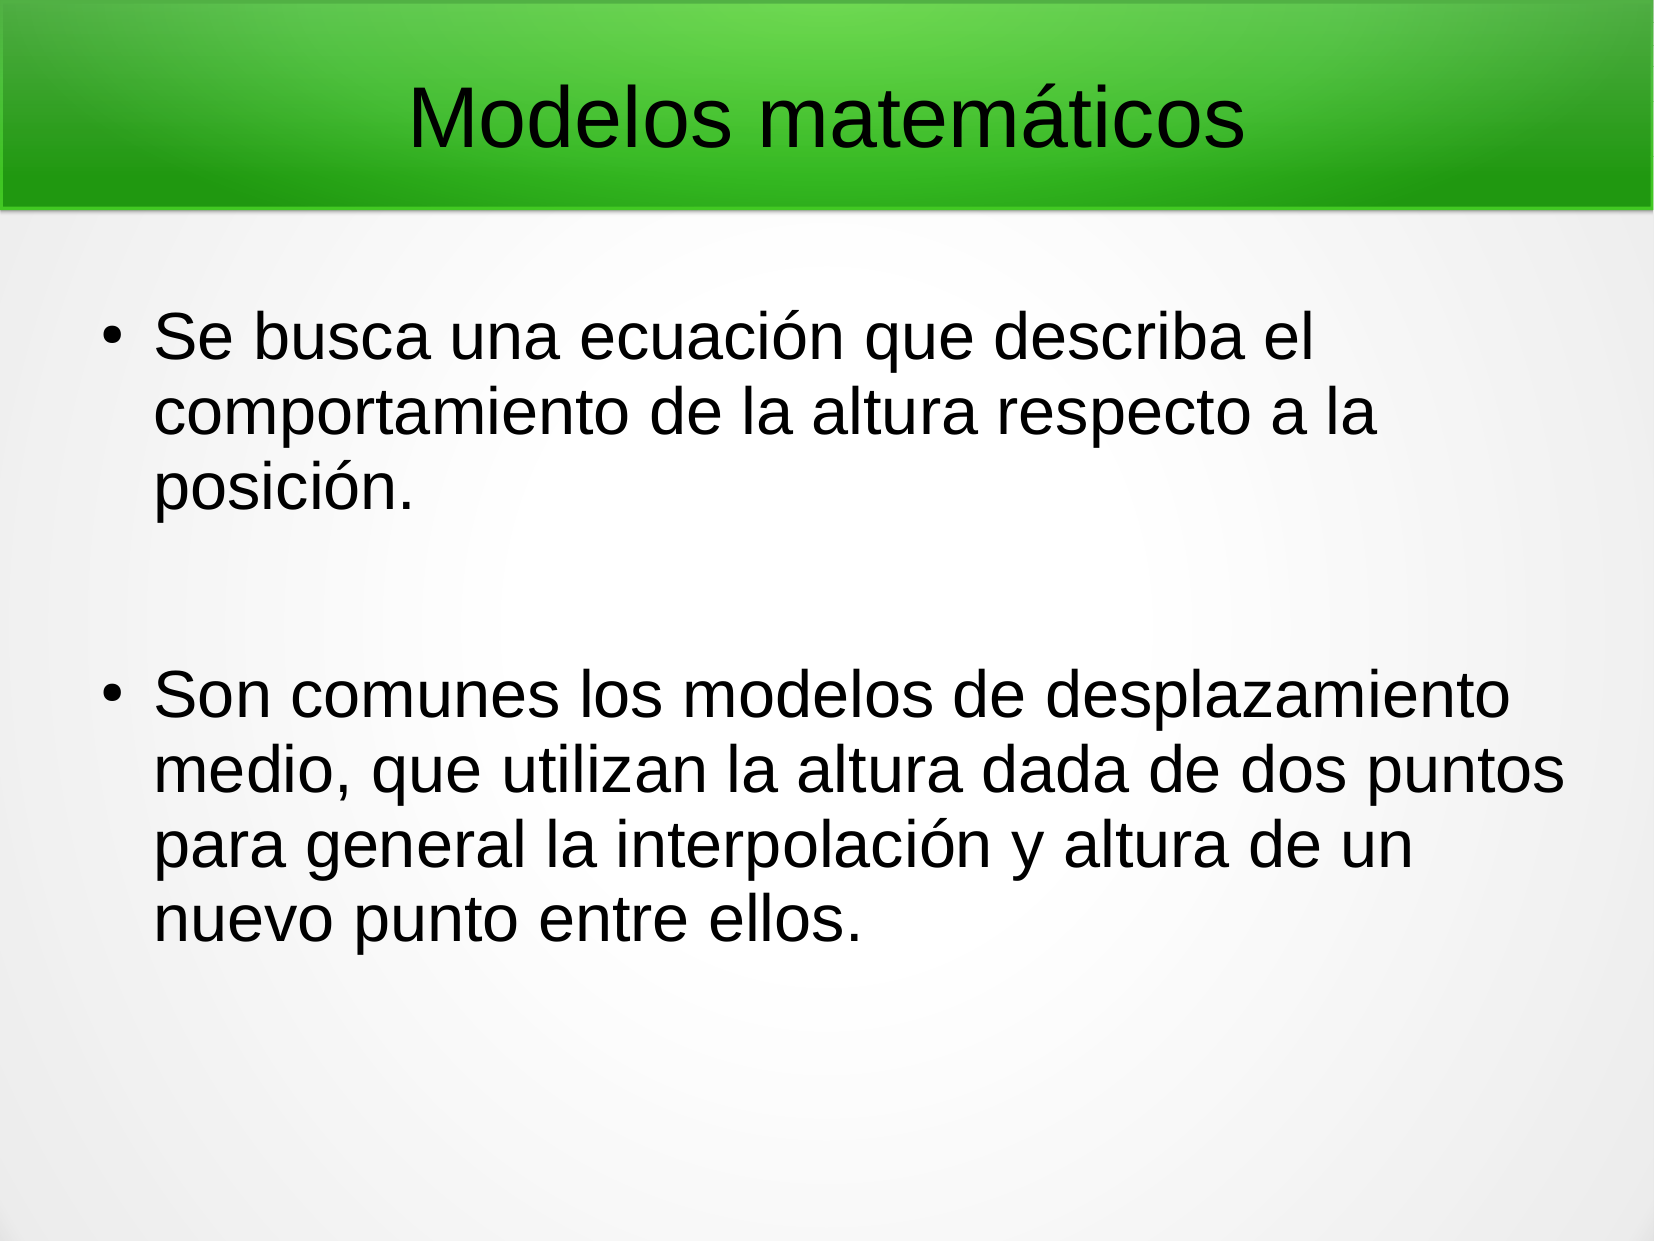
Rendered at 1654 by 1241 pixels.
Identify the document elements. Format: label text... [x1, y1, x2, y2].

list Se busca una ecuación que describa el comportamiento de la altura respecto a la posición. Son comunes los modelos de desplazamiento medio, que utilizan la altura dada de dos puntos para general la interpolación y altura de un nuevo punto entre ellos. [82, 299, 1571, 1019]
title Modelos matemáticos [82, 47, 1571, 189]
